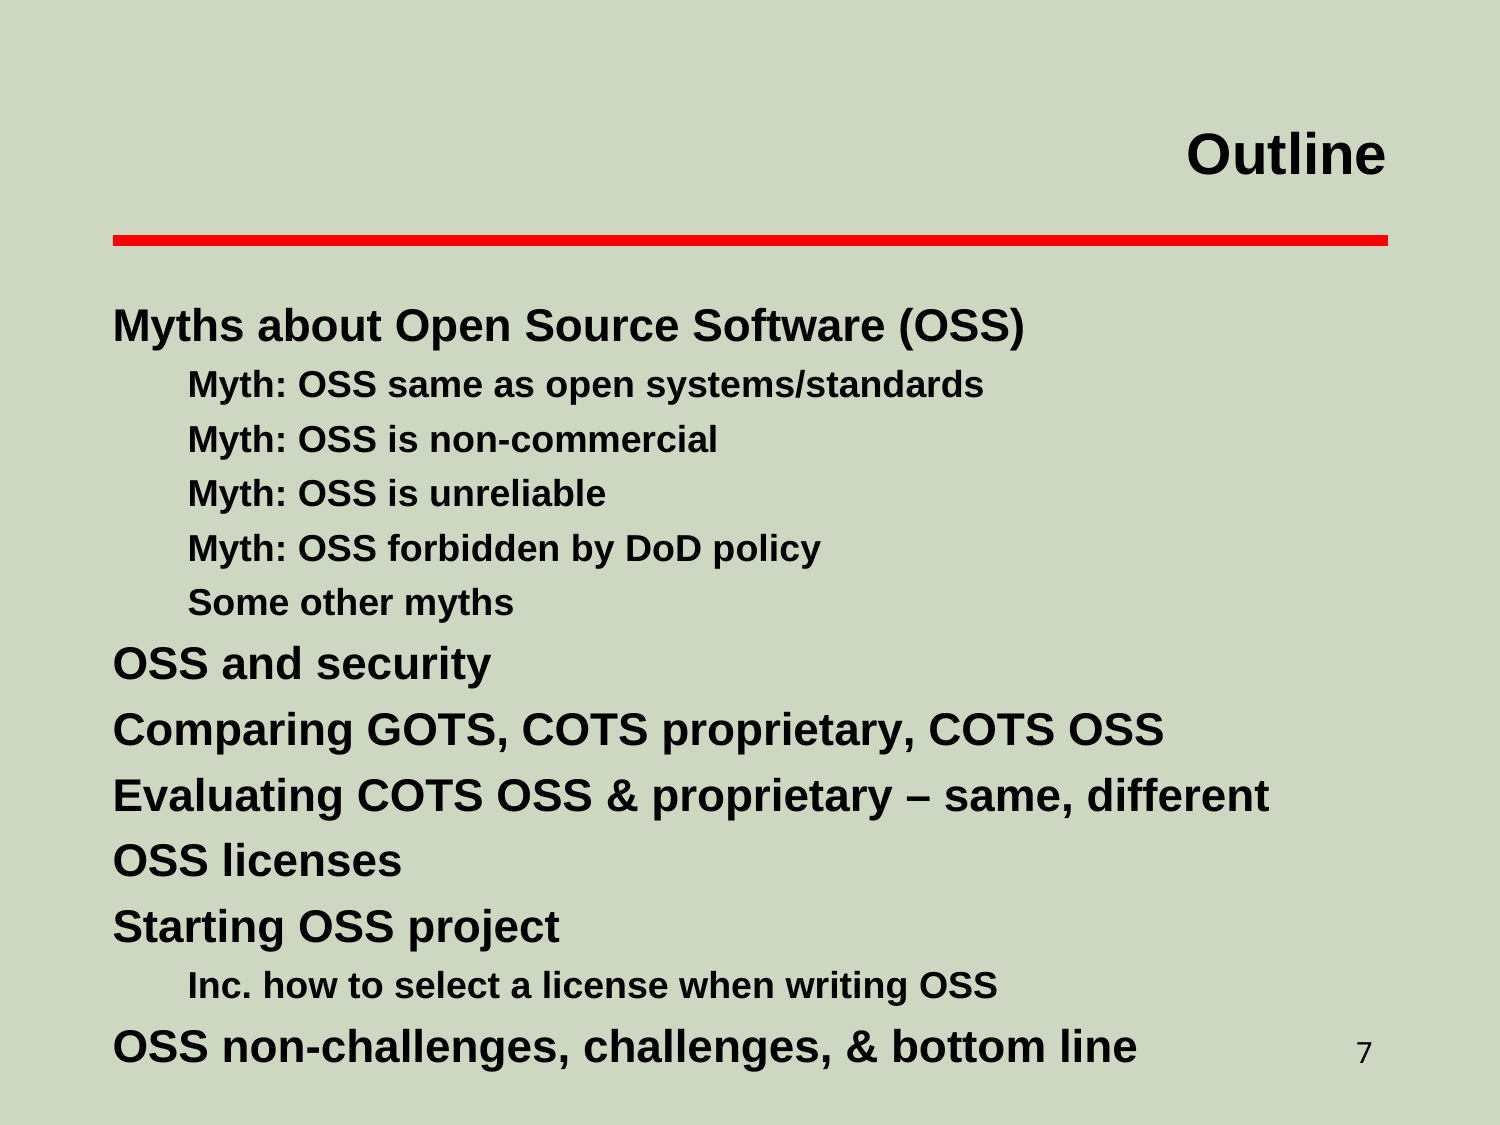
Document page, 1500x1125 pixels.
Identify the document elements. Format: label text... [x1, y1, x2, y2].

title Outline [337, 85, 1388, 224]
list Myths about Open Source Software (OSS) Myth: OSS same as open systems/standards Myth: OSS is non-commercial Myth: OSS is unreliable Myth: OSS forbidden by DoD policy Some other myths OSS and security Comparing GOTS, COTS proprietary, COTS OSS Evaluating COTS OSS & proprietary – same, different OSS licenses Starting OSS project Inc. how to select a license when writing OSS OSS non-challenges, challenges, & bottom line [112, 299, 1388, 1084]
